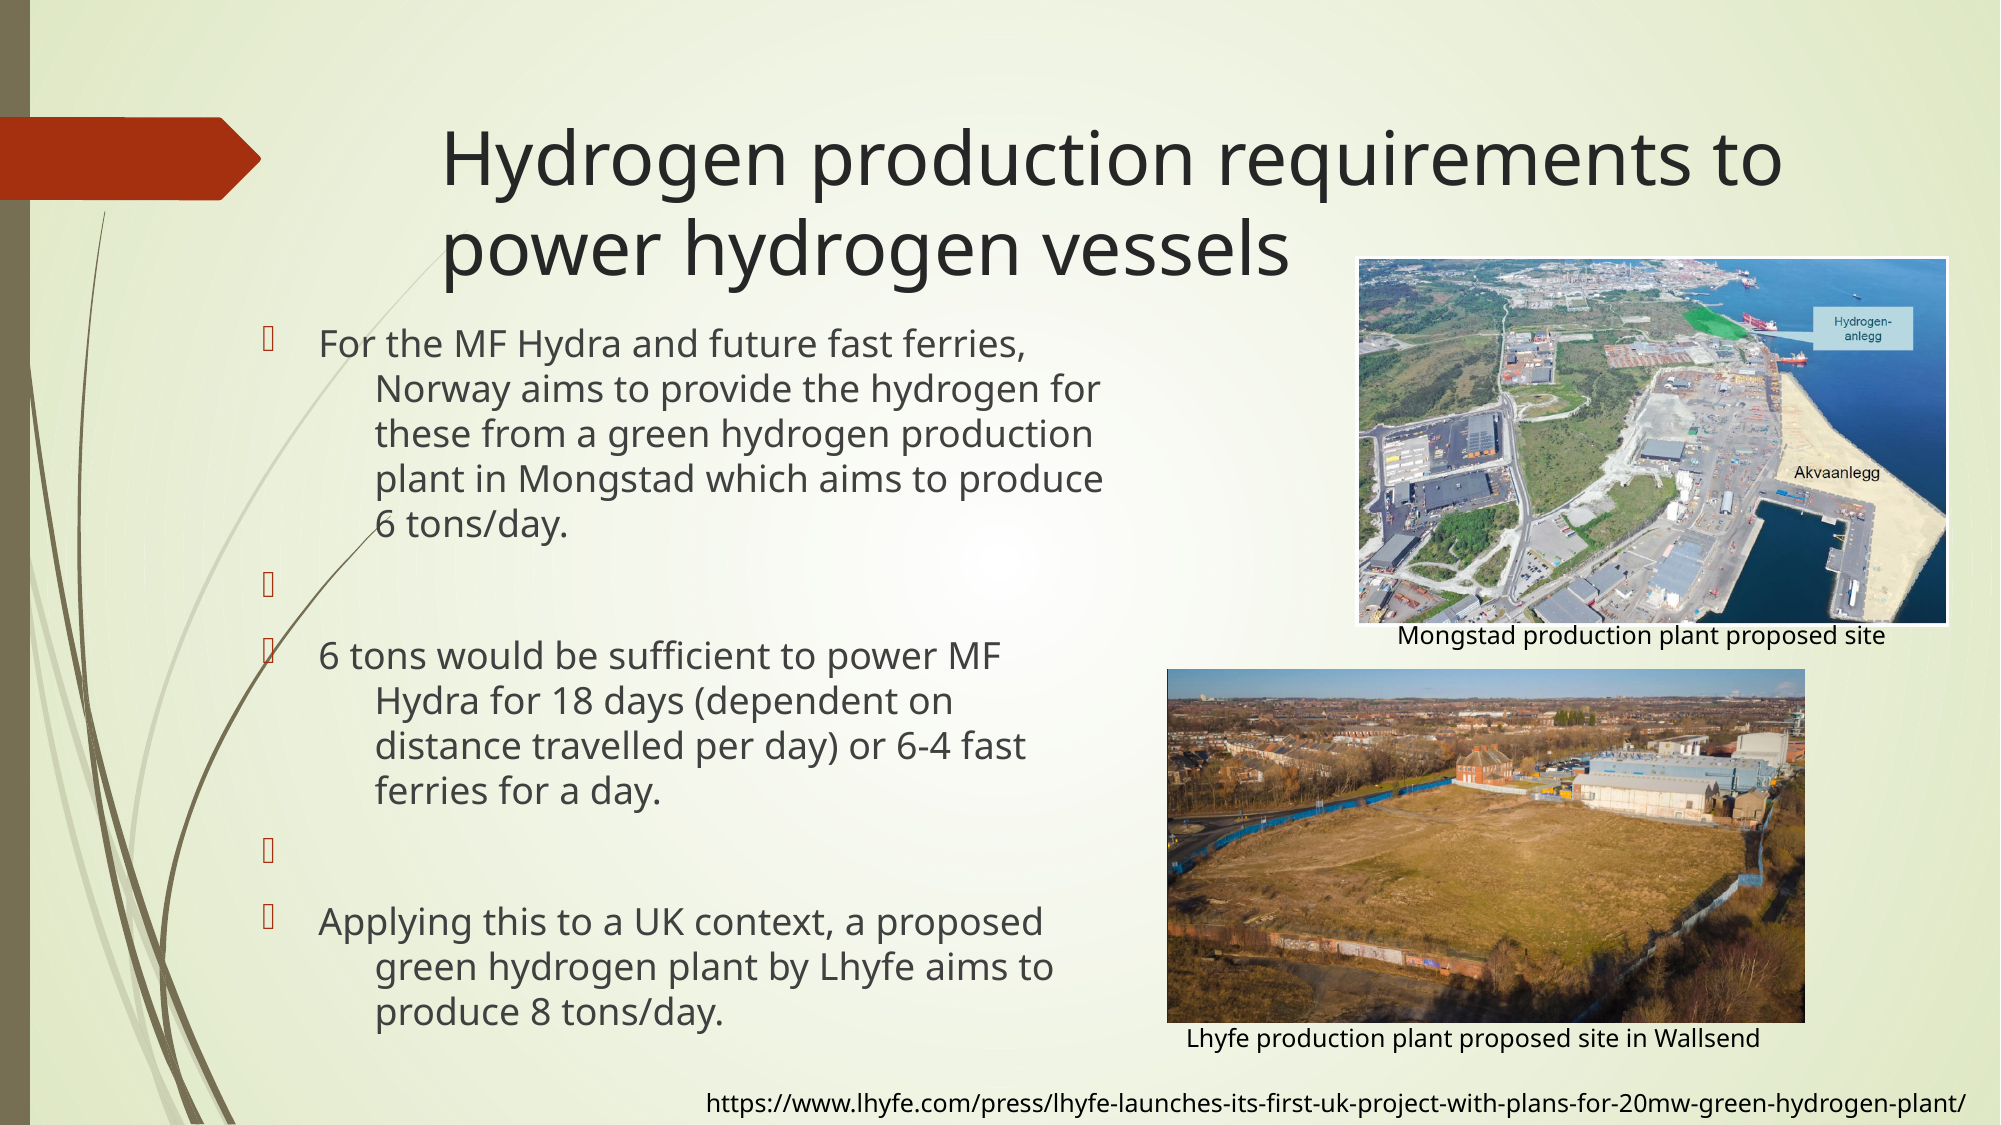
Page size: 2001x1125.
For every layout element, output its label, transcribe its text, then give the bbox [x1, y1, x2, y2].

list For the MF Hydra and future fast ferries, Norway aims to provide the hydrogen for these from a green hydrogen production plant in Mongstad which aims to produce 6 tons/day. 6 tons would be sufficient to power MF Hydra for 18 days (dependent on distance travelled per day) or 6-4 fast ferries for a day. Applying this to a UK context, a proposed green hydrogen plant by Lhyfe aims to produce 8 tons/day. [247, 312, 1123, 1080]
picture [1355, 256, 1949, 627]
text_box https://www.lhyfe.com/press/lhyfe-launches-its-first-uk-project-with-plans-for-20mw-green-hydrogen-plant/ [690, 1079, 2000, 1125]
text_box Mongstad production plant proposed site [1382, 611, 2000, 658]
picture [1167, 669, 1805, 1023]
text_box Lhyfe production plant proposed site in Wallsend [1171, 1015, 1827, 1061]
title Hydrogen production requirements to power hydrogen vessels [425, 102, 1888, 313]
